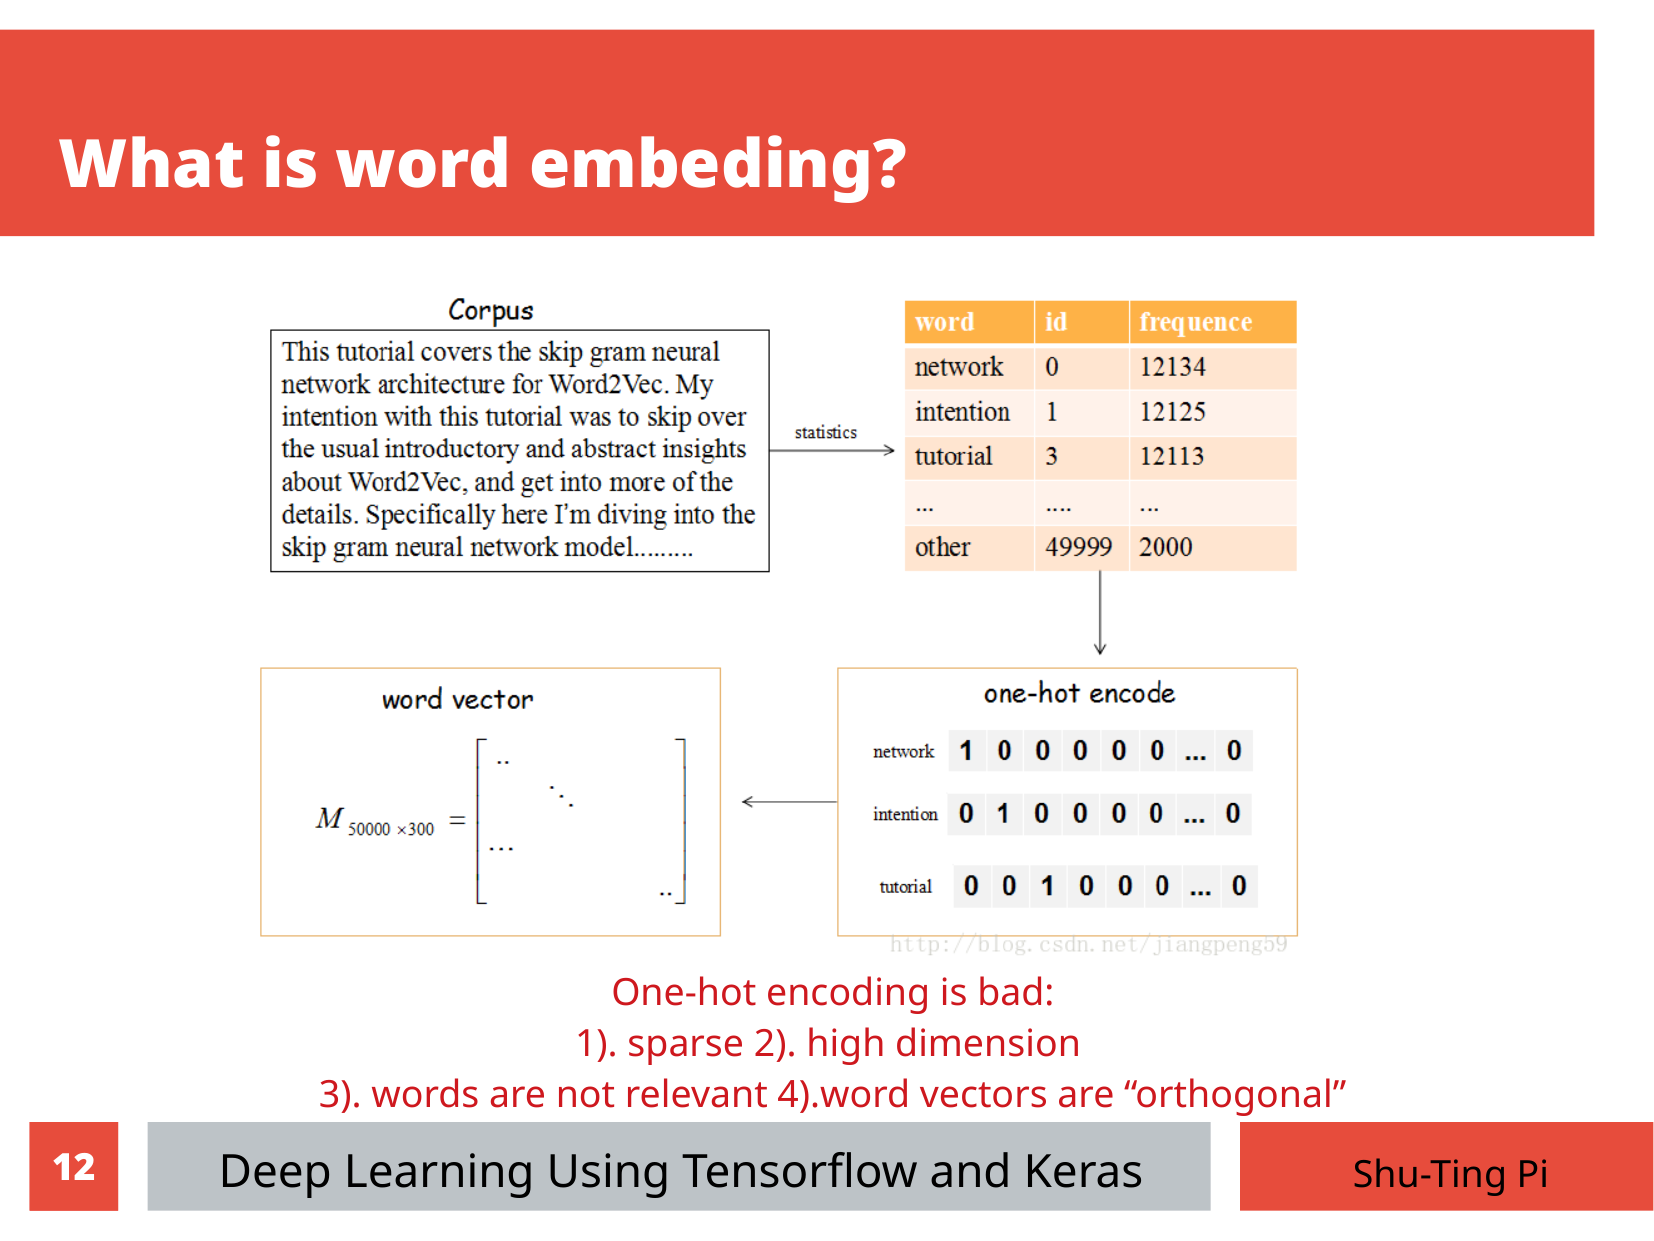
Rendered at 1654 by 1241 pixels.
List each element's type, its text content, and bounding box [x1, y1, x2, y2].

text_box Shu-Ting Pi [1338, 1140, 1573, 1203]
text_box One-hot encoding is bad: 1). sparse 2). high dimension 3). words are not relevant 4).word vectors are “orthogonal” [304, 958, 1250, 1116]
picture [227, 279, 1314, 977]
text_box Deep Learning Using Tensorflow and Keras [204, 1130, 1212, 1217]
title What is word embeding? [59, 59, 1595, 207]
